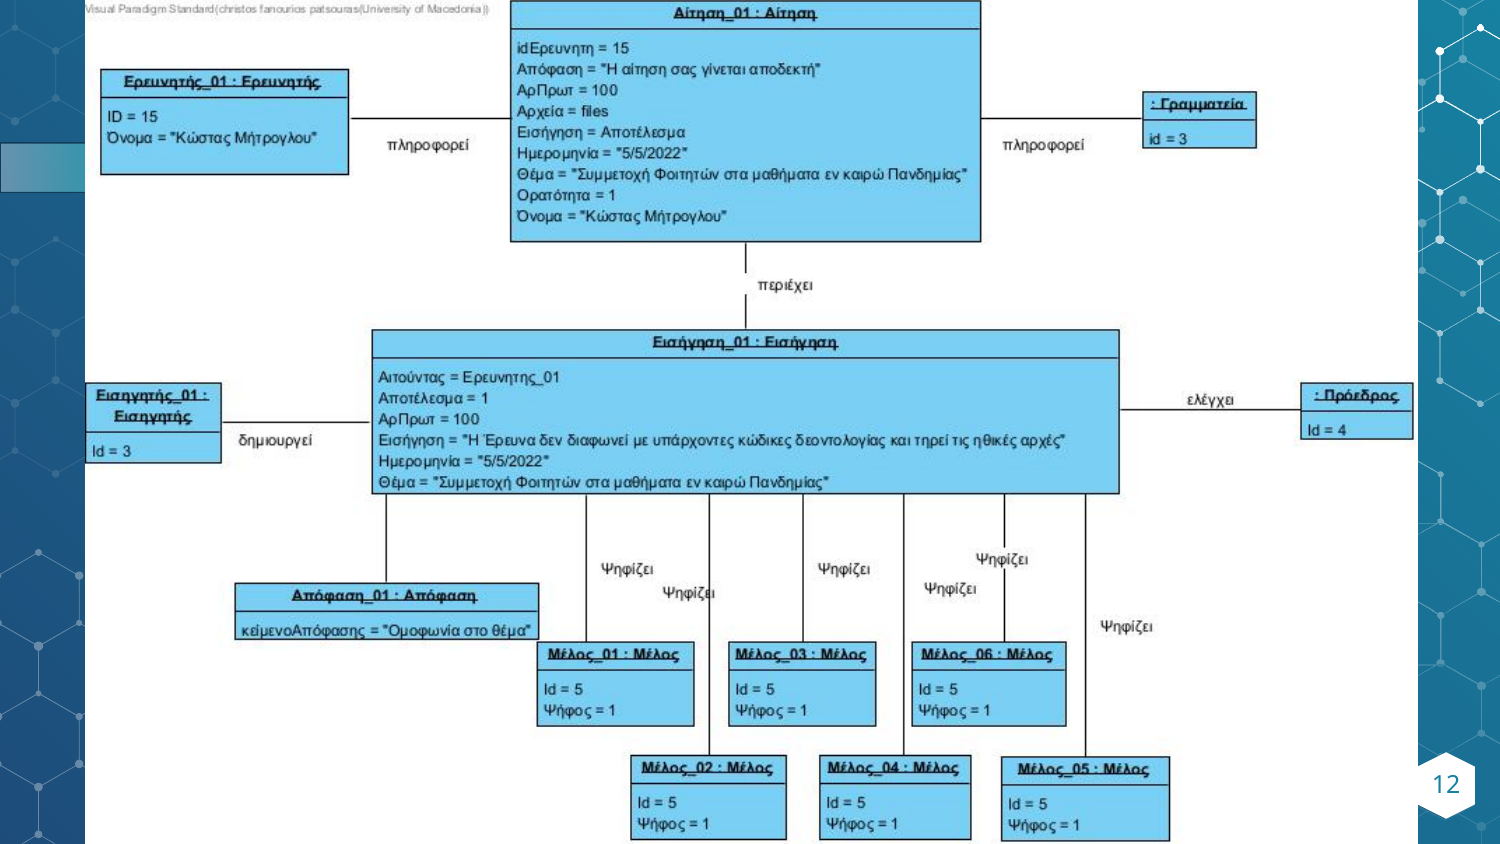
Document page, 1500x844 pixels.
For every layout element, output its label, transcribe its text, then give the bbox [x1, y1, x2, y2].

slide_number <αριθμός> [1418, 752, 1475, 819]
picture [85, 0, 1418, 844]
